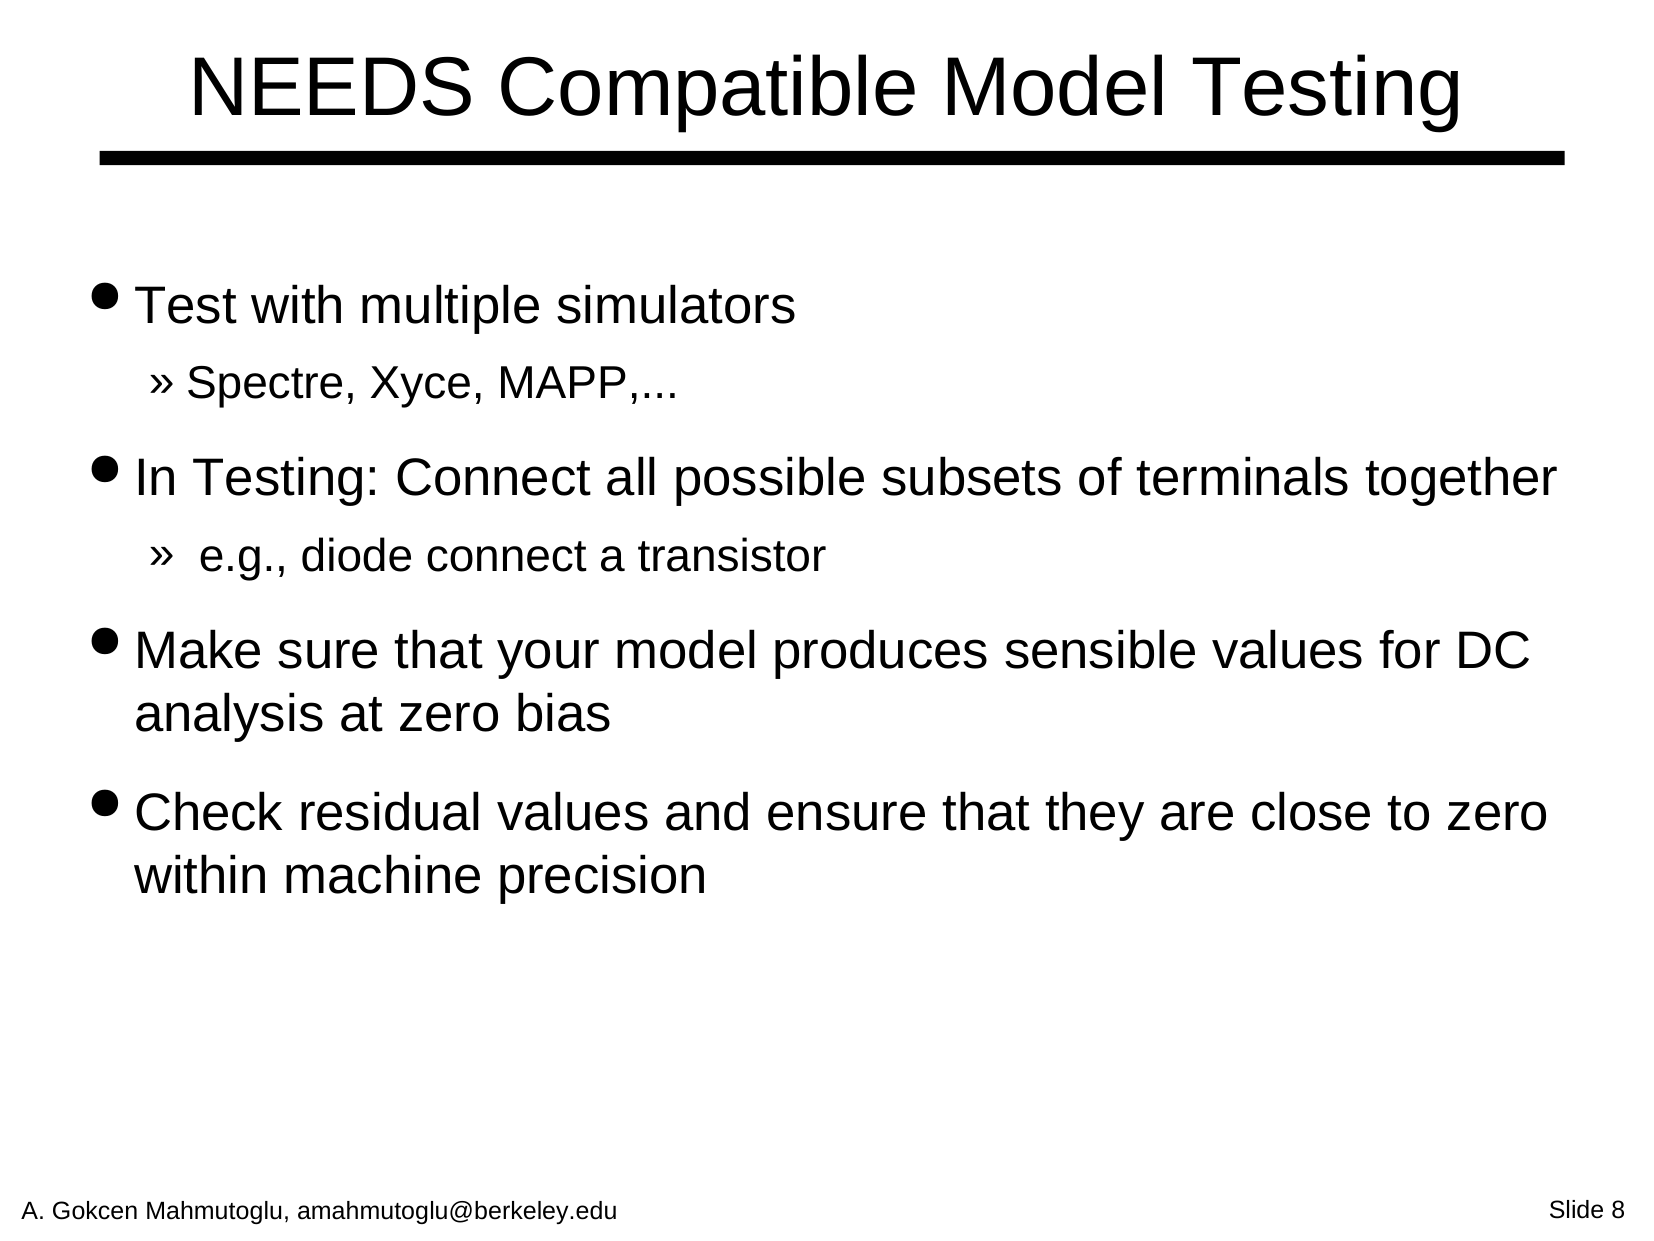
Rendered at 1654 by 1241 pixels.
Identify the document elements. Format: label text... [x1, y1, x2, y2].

list Test with multiple simulators Spectre, Xyce, MAPP,... In Testing: Connect all possible subsets of terminals together e.g., diode connect a transistor Make sure that your model produces sensible values for DC analysis at zero bias Check residual values and ensure that they are close to zero within machine precision [75, 263, 1578, 983]
title NEEDS Compatible Model Testing [75, 27, 1578, 137]
